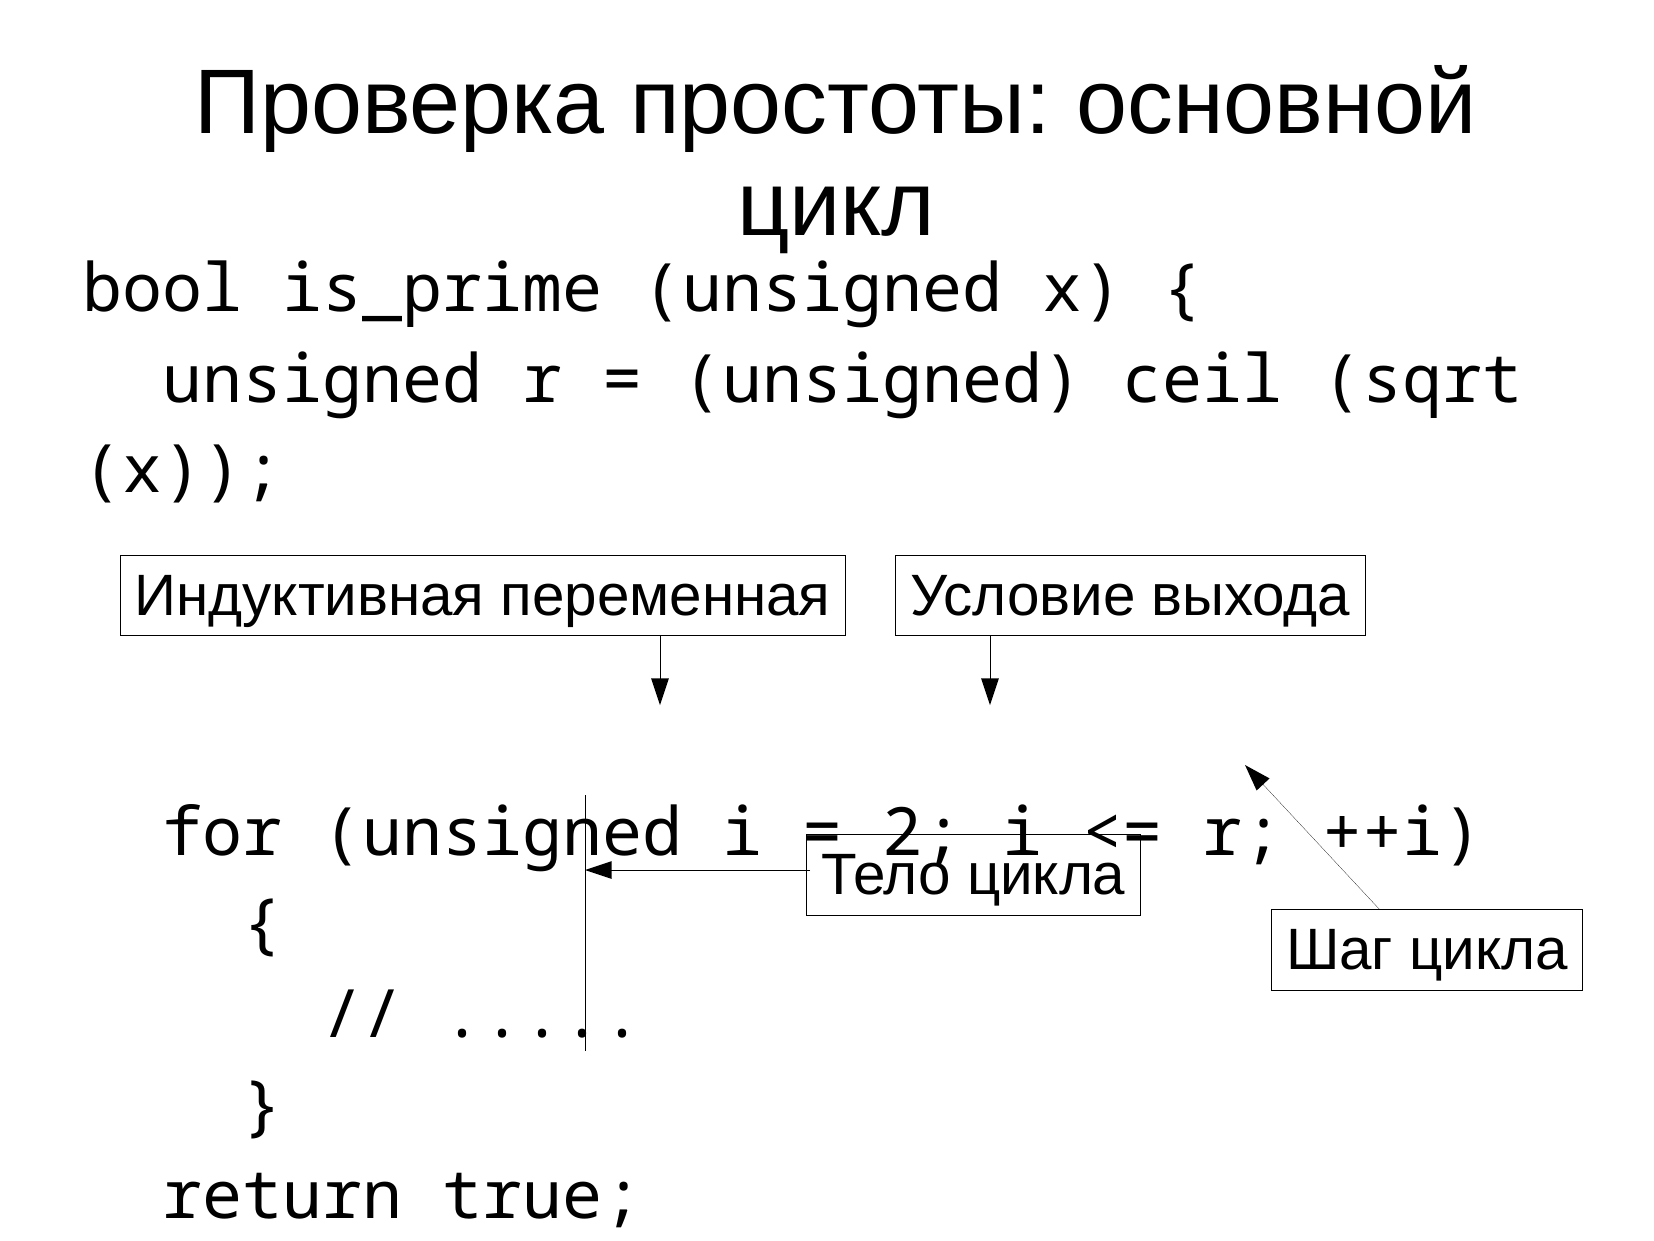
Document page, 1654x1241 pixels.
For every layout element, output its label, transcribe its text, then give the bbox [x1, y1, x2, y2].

text_box Тело цикла [806, 834, 1141, 916]
text_box Шаг цикла [1271, 909, 1583, 991]
subtitle bool is_prime (unsigned x) { unsigned r = (unsigned) ceil (sqrt (x)); for (unsigned i = 2; i <= r; ++i) { // ..... } return true; } [82, 240, 1571, 1223]
text_box Условие выхода [895, 555, 1366, 636]
text_box Индуктивная переменная [120, 555, 846, 636]
title Проверка простоты: основной цикл [82, 49, 1591, 257]
